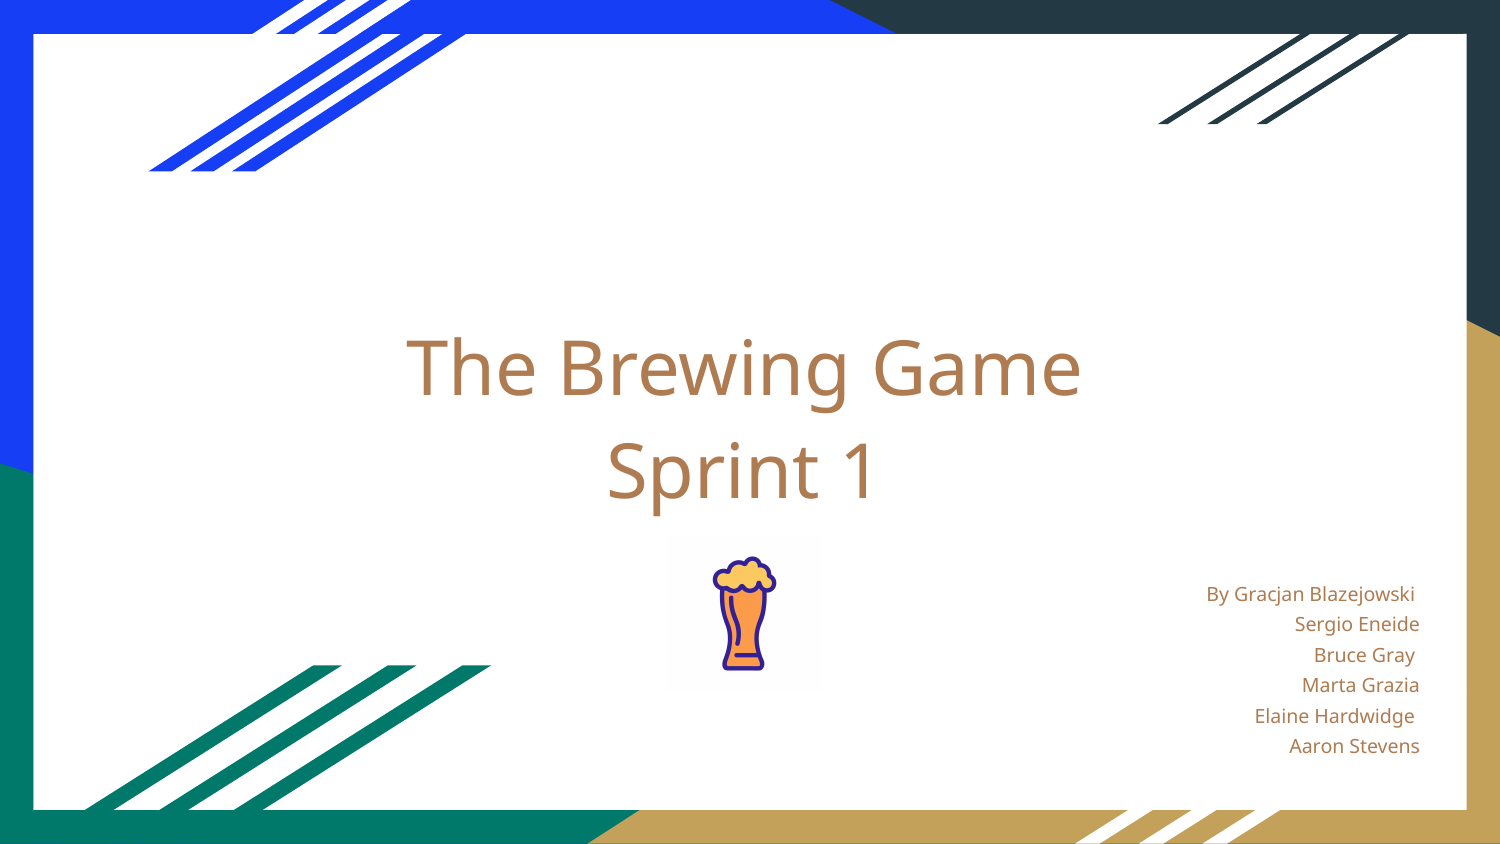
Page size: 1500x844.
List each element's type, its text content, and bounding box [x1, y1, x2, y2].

picture [667, 536, 822, 691]
title The Brewing Game Sprint 1 [304, 298, 1185, 537]
subtitle By Gracjan Blazejowski Sergio Eneide Bruce Gray Marta Grazia Elaine Hardwidge Aaron Stevens [948, 561, 1435, 776]
